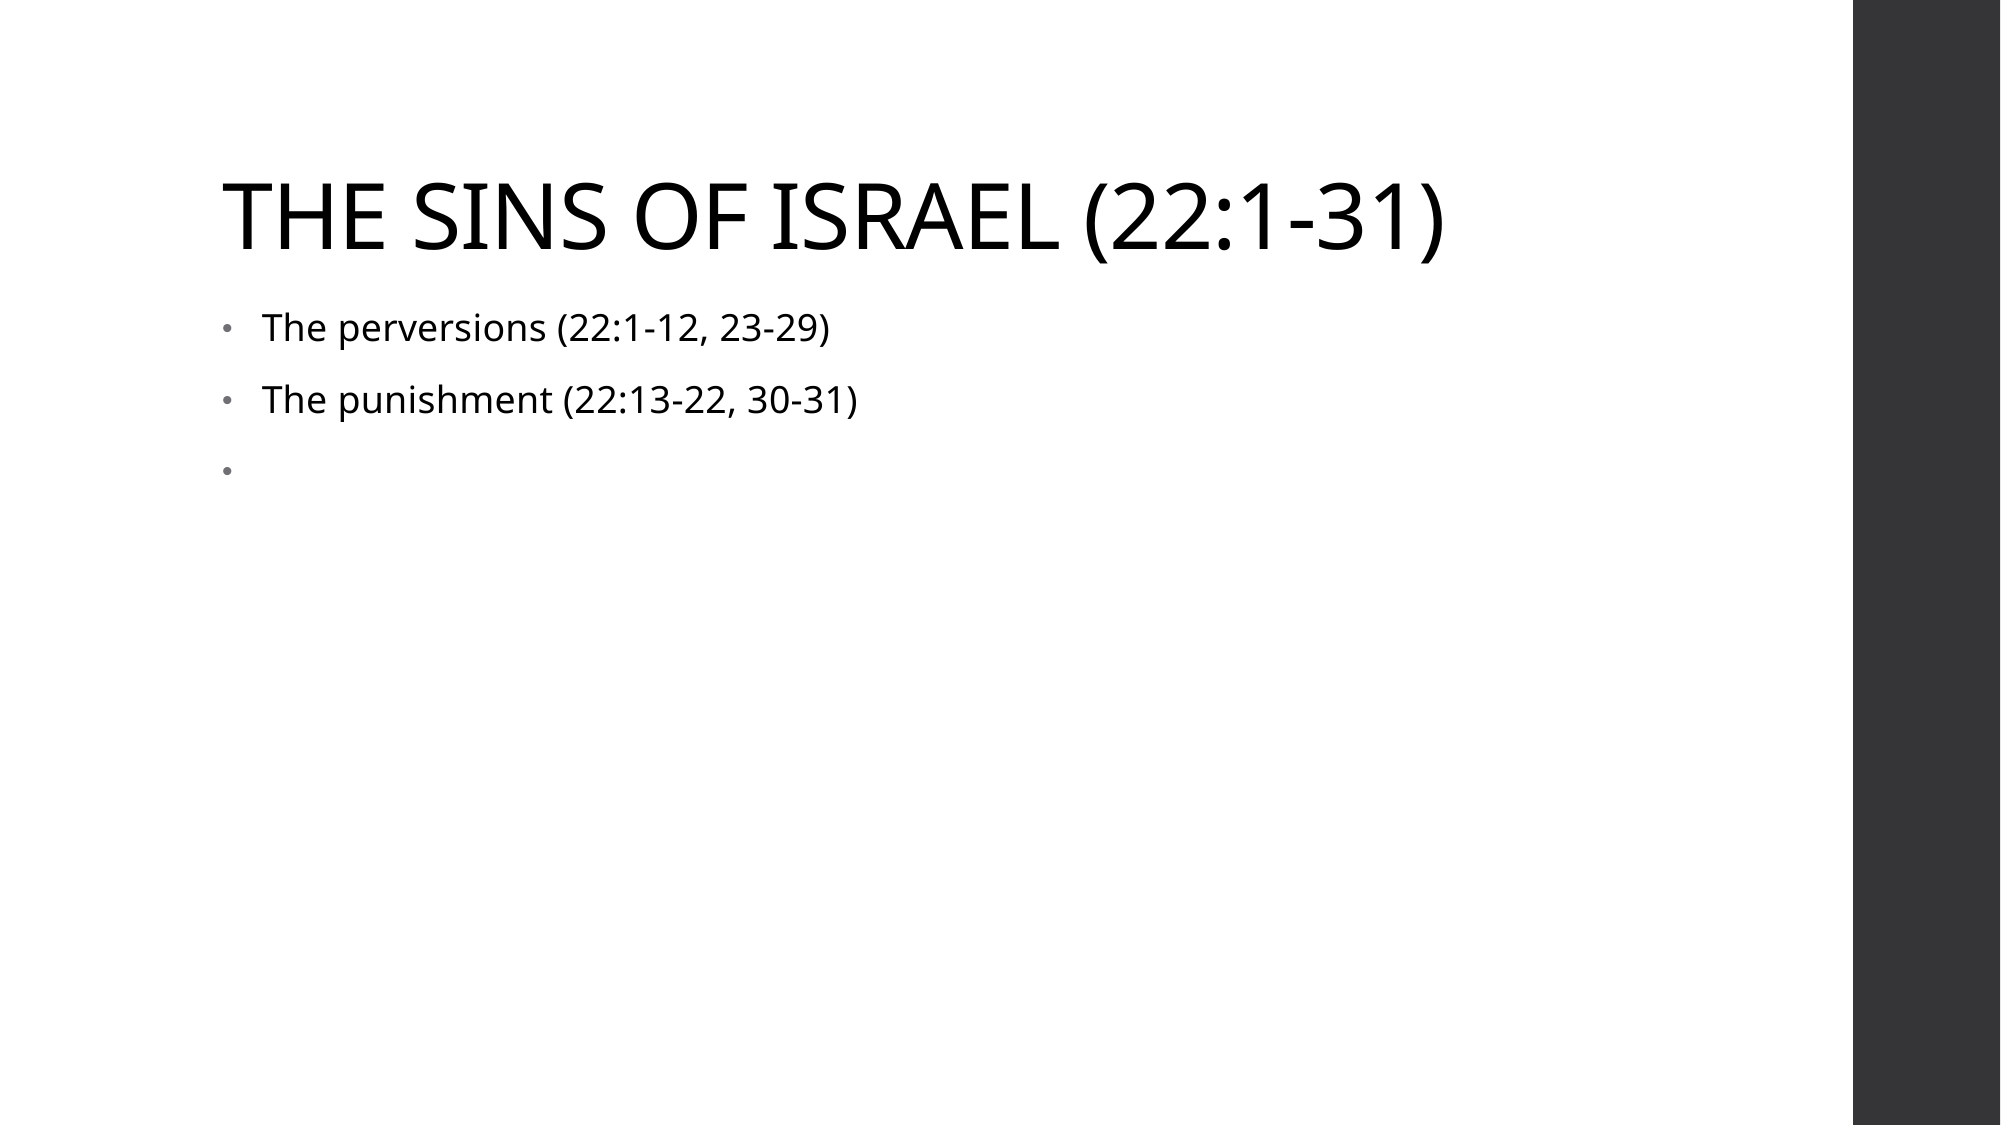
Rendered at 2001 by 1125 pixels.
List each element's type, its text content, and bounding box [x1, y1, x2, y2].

title THE SINS OF ISRAEL (22:1-31) [206, 60, 1797, 278]
list The perversions (22:1-12, 23-29) The punishment (22:13-22, 30-31) [206, 299, 1617, 1014]
